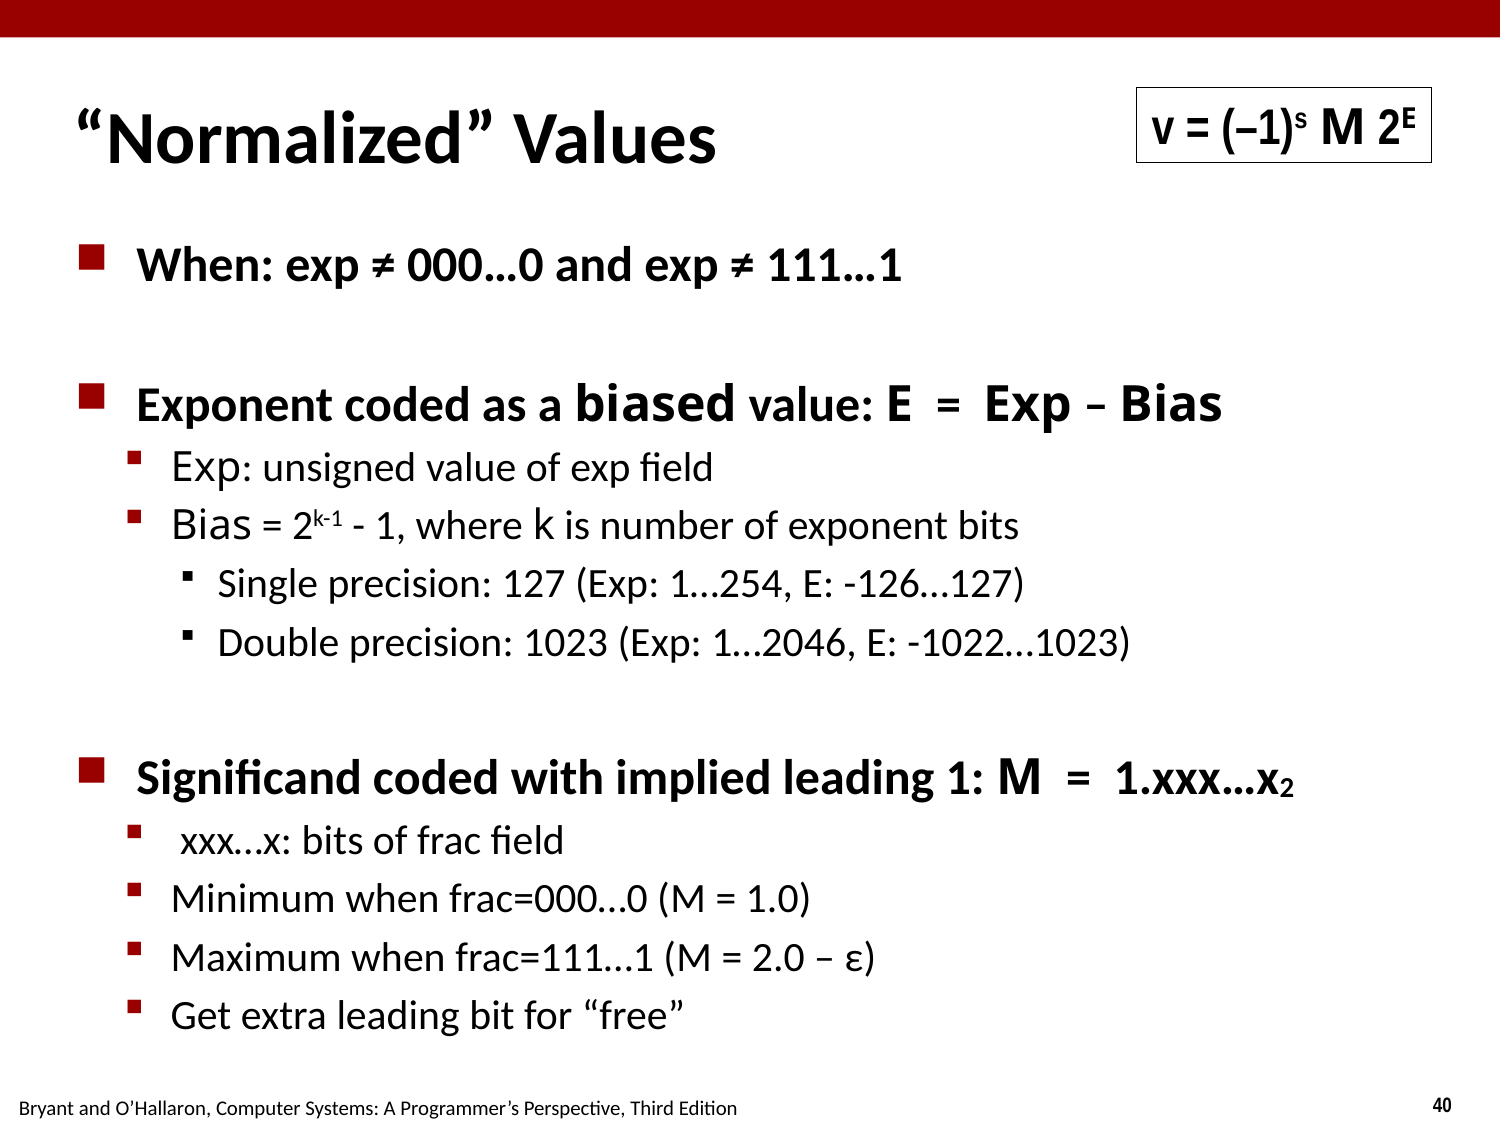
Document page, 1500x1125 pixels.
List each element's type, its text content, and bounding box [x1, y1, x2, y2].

list When: exp ≠ 000…0 and exp ≠ 111…1 Exponent coded as a biased value: E = Exp – Bias Exp: unsigned value of exp field Bias = 2k-1 - 1, where k is number of exponent bits Single precision: 127 (Exp: 1…254, E: -126…127) Double precision: 1023 (Exp: 1…2046, E: -1022…1023) Significand coded with implied leading 1: M = 1.xxx…x2 xxx…x: bits of frac field Minimum when frac=000…0 (M = 1.0) Maximum when frac=111…1 (M = 2.0 – ε) Get extra leading bit for “free” [65, 223, 1361, 1040]
title “Normalized” Values [58, 71, 1304, 197]
text_box v = (–1)s M 2E [1136, 87, 1432, 163]
